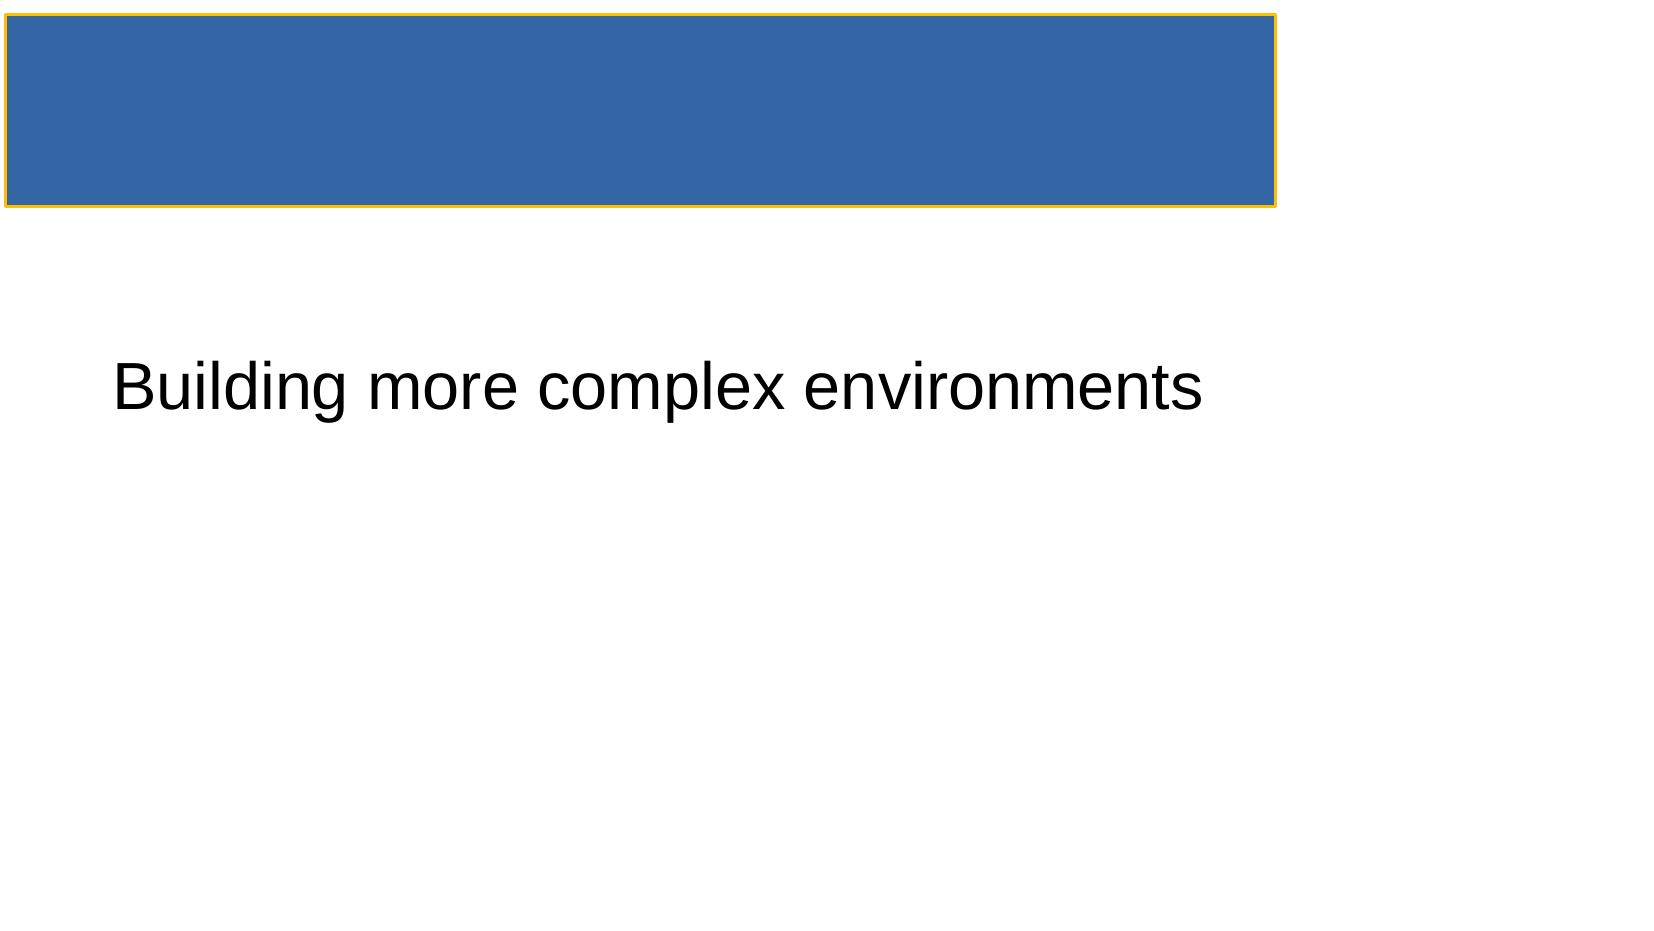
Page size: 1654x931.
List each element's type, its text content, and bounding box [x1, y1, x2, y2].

subtitle Building more complex environments [82, 44, 1235, 729]
